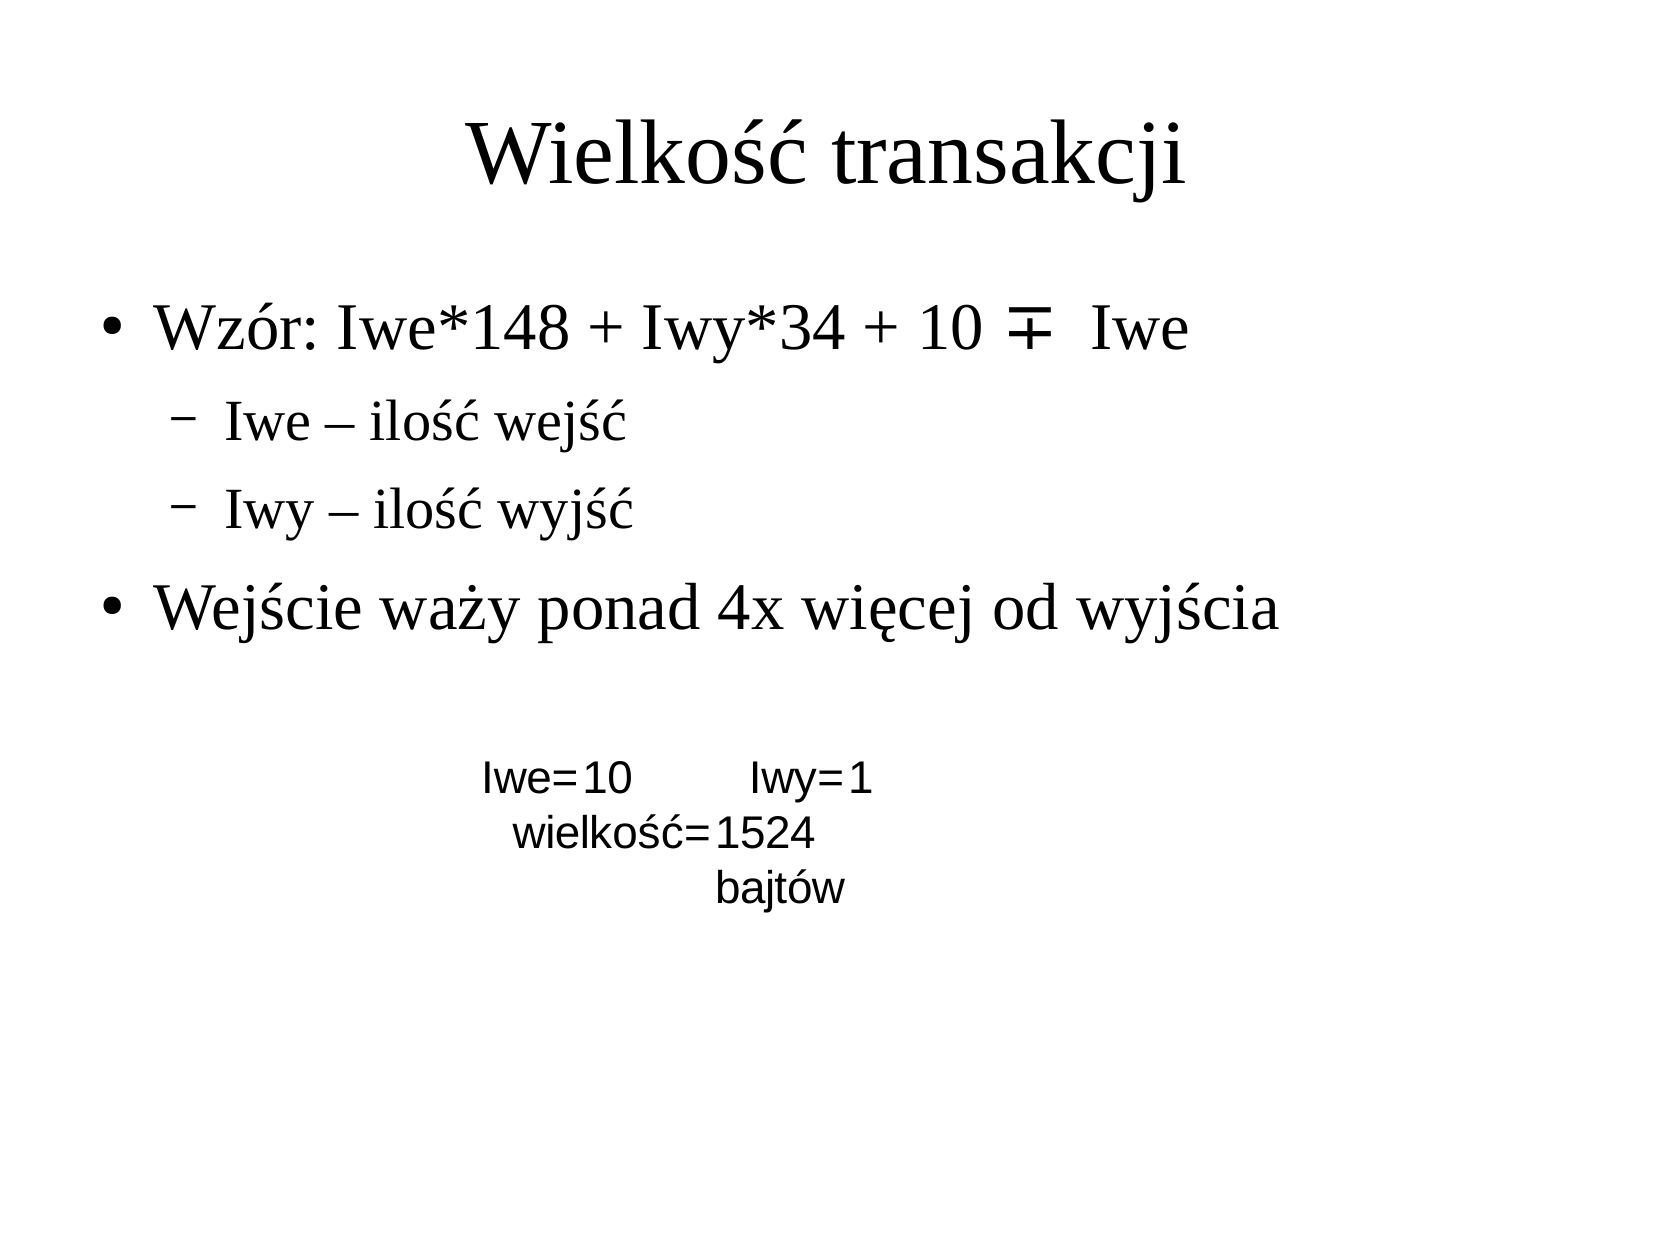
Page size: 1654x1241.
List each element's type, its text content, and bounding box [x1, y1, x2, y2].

title Wielkość transakcji [82, 49, 1571, 257]
chart [447, 749, 1248, 973]
list Wzór: Iwe*148 + Iwy*34 + 10 ∓ Iwe Iwe – ilość wejść Iwy – ilość wyjść Wejście waży ponad 4x więcej od wyjścia [82, 290, 1571, 1010]
